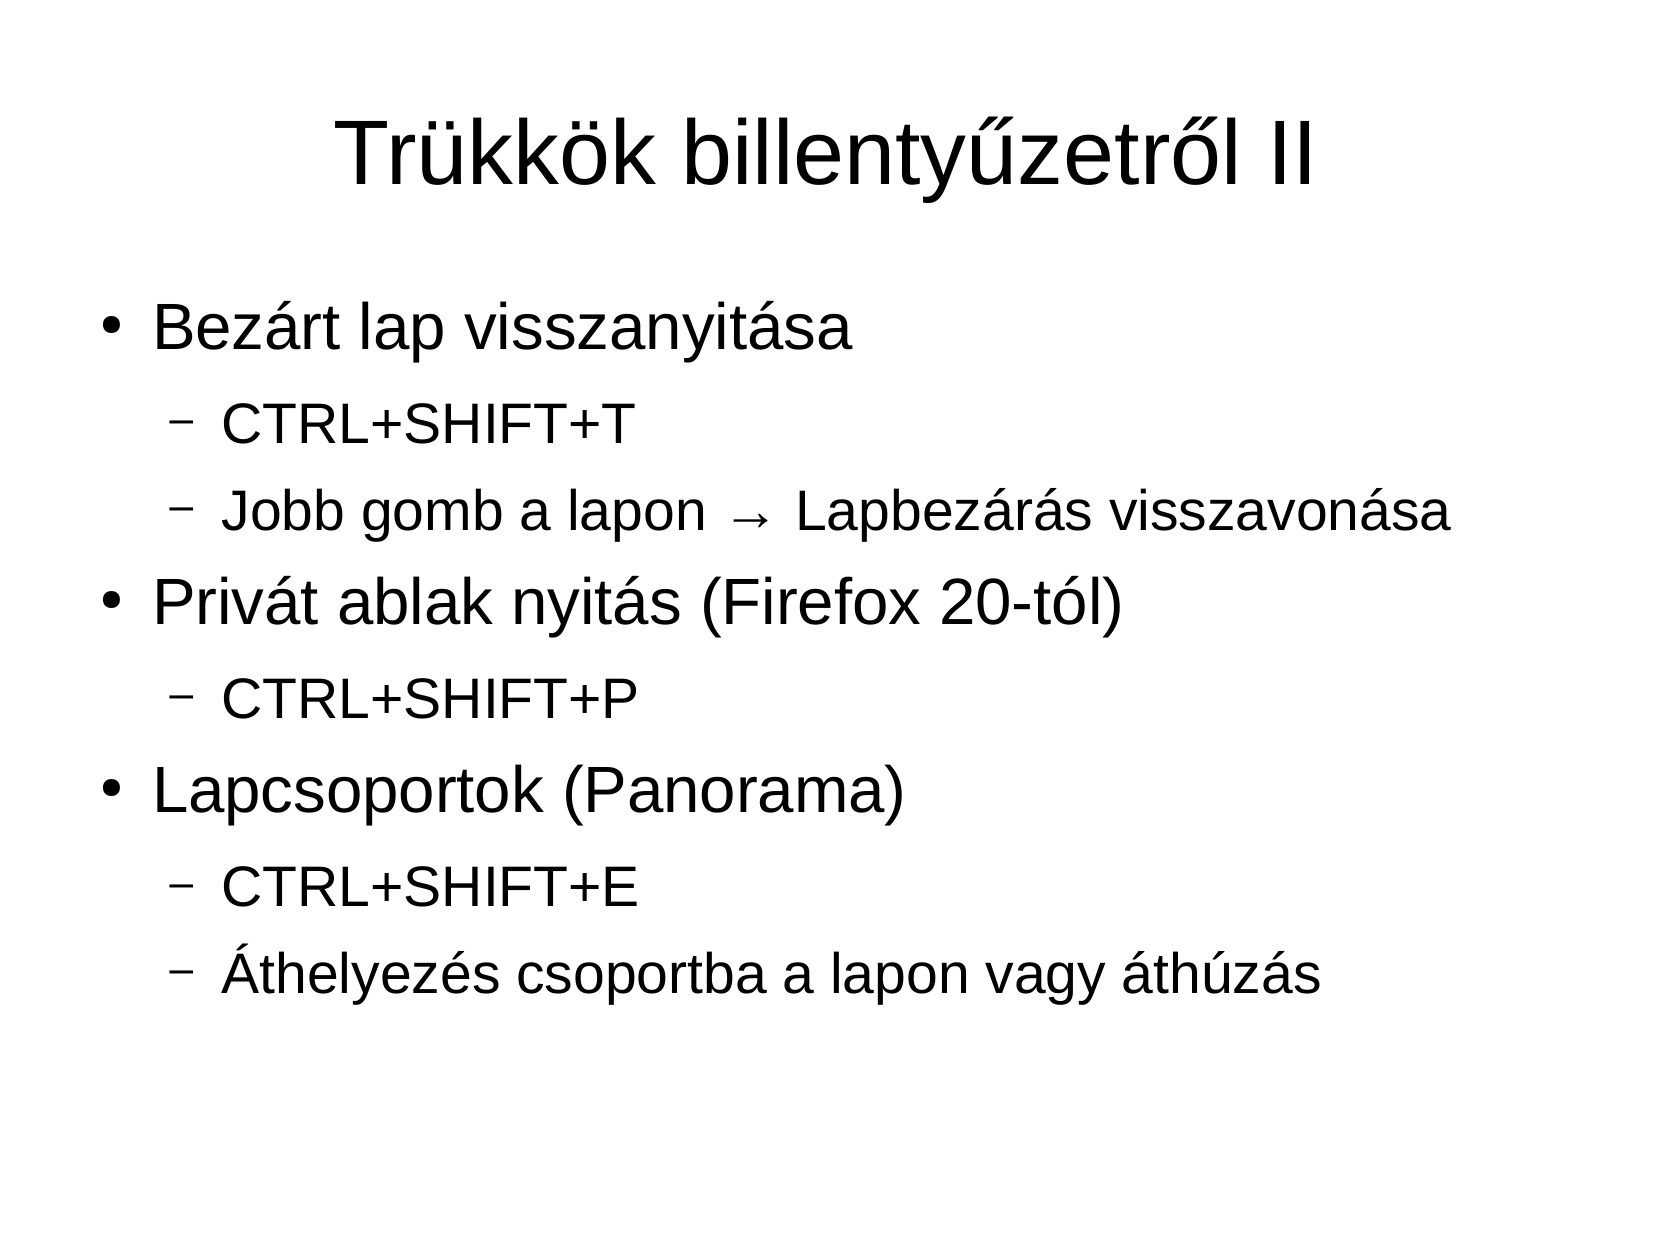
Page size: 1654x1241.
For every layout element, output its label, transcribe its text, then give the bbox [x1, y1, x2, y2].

list Bezárt lap visszanyitása CTRL+SHIFT+T Jobb gomb a lapon → Lapbezárás visszavonása Privát ablak nyitás (Firefox 20-tól) CTRL+SHIFT+P Lapcsoportok (Panorama) CTRL+SHIFT+E Áthelyezés csoportba a lapon vagy áthúzás [82, 290, 1538, 1010]
title Trükkök billentyűzetről II [82, 49, 1571, 257]
